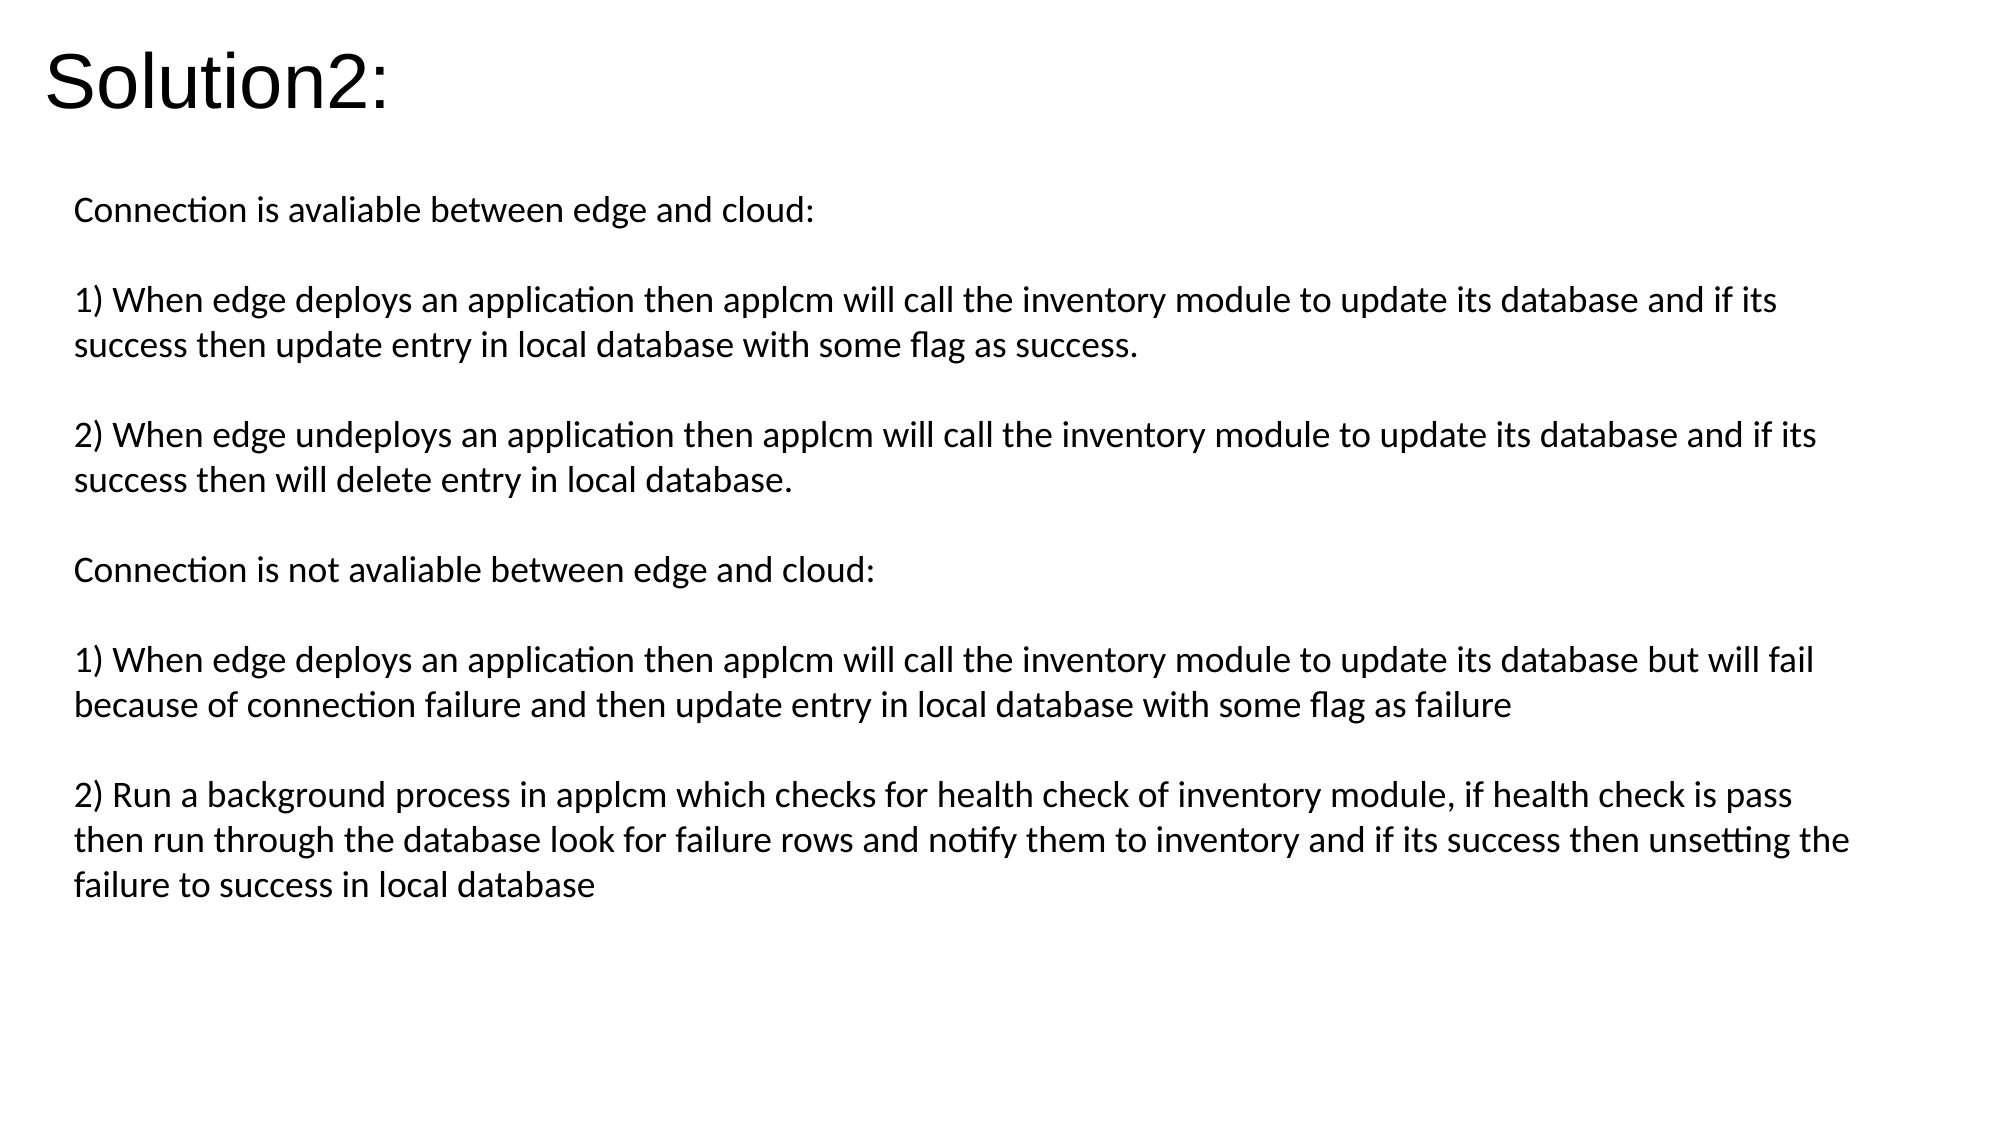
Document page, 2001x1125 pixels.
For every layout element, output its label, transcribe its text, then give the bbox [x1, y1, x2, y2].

text_box Connection is avaliable between edge and cloud: 1) When edge deploys an application then applcm will call the inventory module to update its database and if its success then update entry in local database with some flag as success. 2) When edge undeploys an application then applcm will call the inventory module to update its database and if its success then will delete entry in local database. Connection is not avaliable between edge and cloud: 1) When edge deploys an application then applcm will call the inventory module to update its database but will fail because of connection failure and then update entry in local database with some flag as failure 2) Run a background process in applcm which checks for health check of inventory module, if health check is pass then run through the database look for failure rows and notify them to inventory and if its success then unsetting the failure to success in local database [59, 177, 1884, 507]
text_box Solution2: [29, 22, 725, 131]
